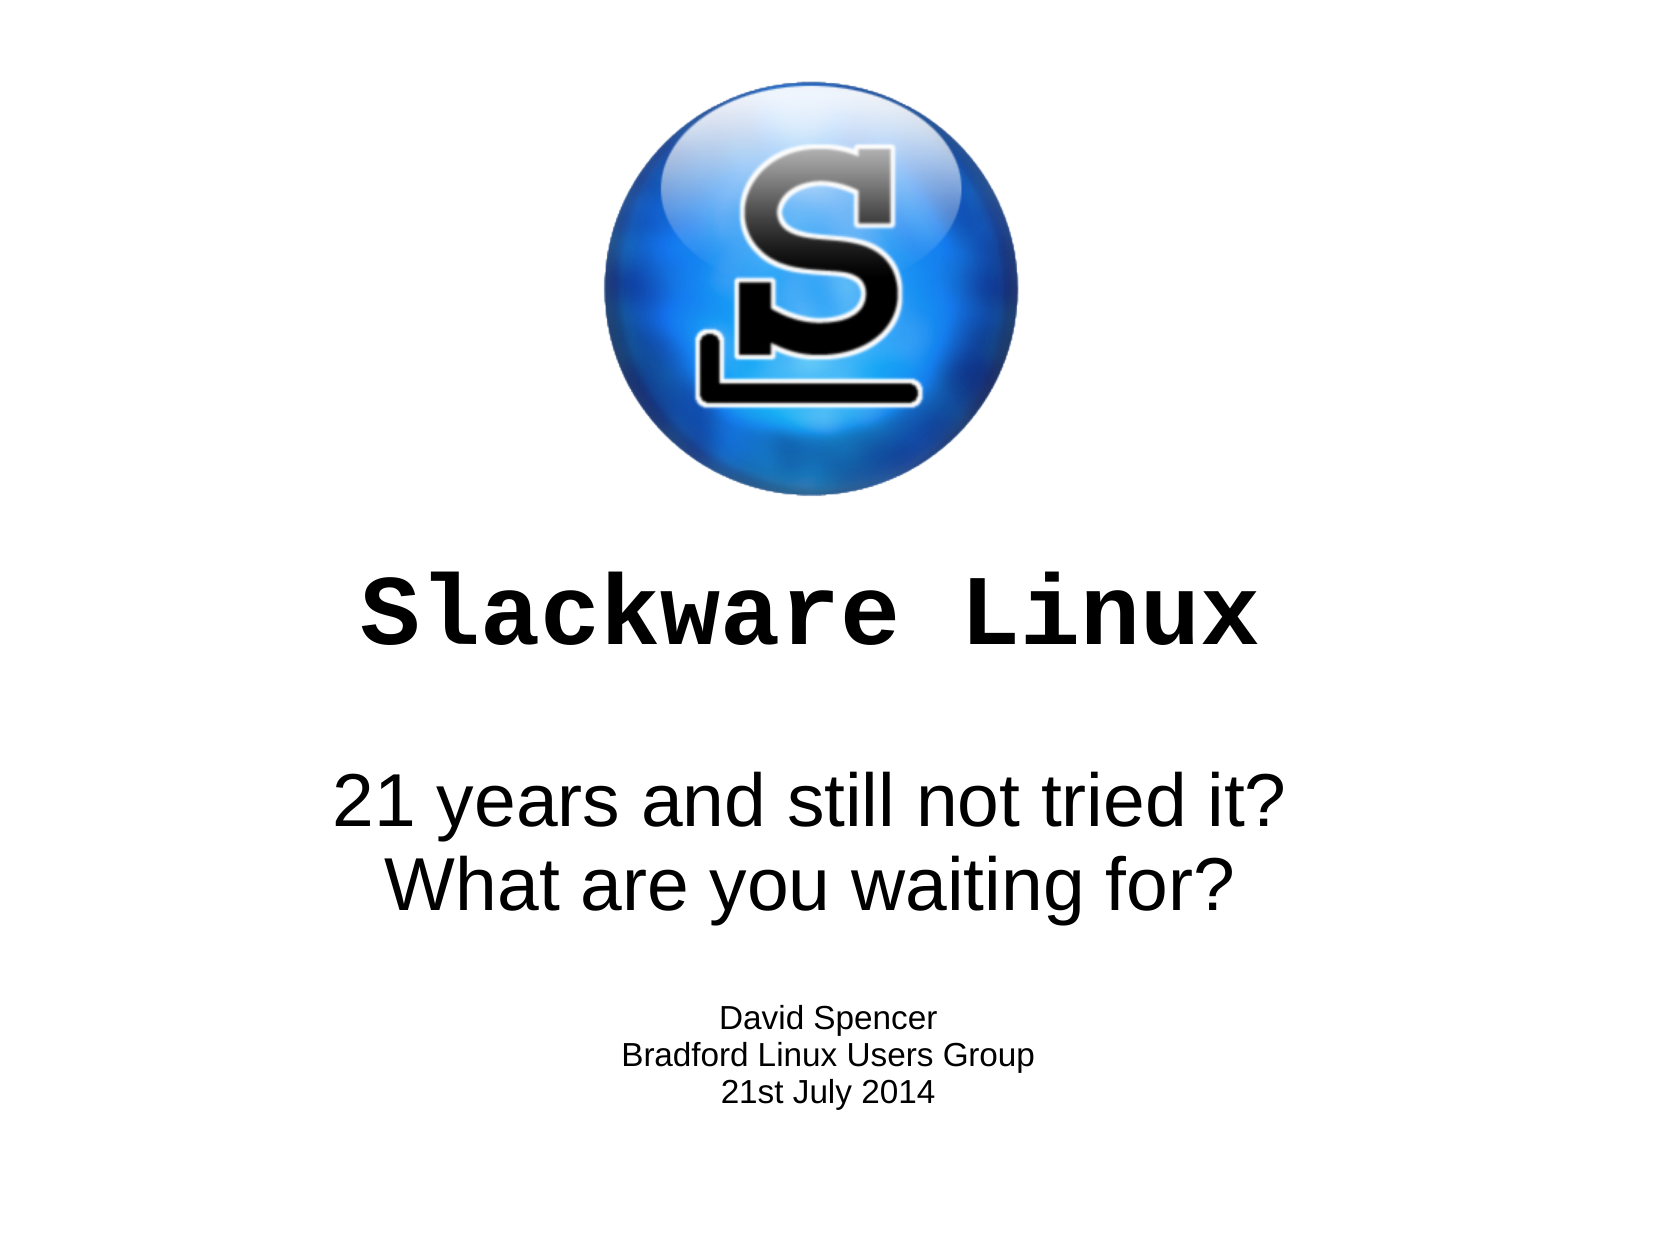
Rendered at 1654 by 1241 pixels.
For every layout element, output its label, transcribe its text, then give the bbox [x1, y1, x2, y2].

picture [556, 23, 1091, 558]
subtitle Slackware Linux 21 years and still not tried it? What are you waiting for? [82, 426, 1538, 1146]
title David Spencer Bradford Linux Users Group 21st July 2014 [84, 951, 1573, 1159]
